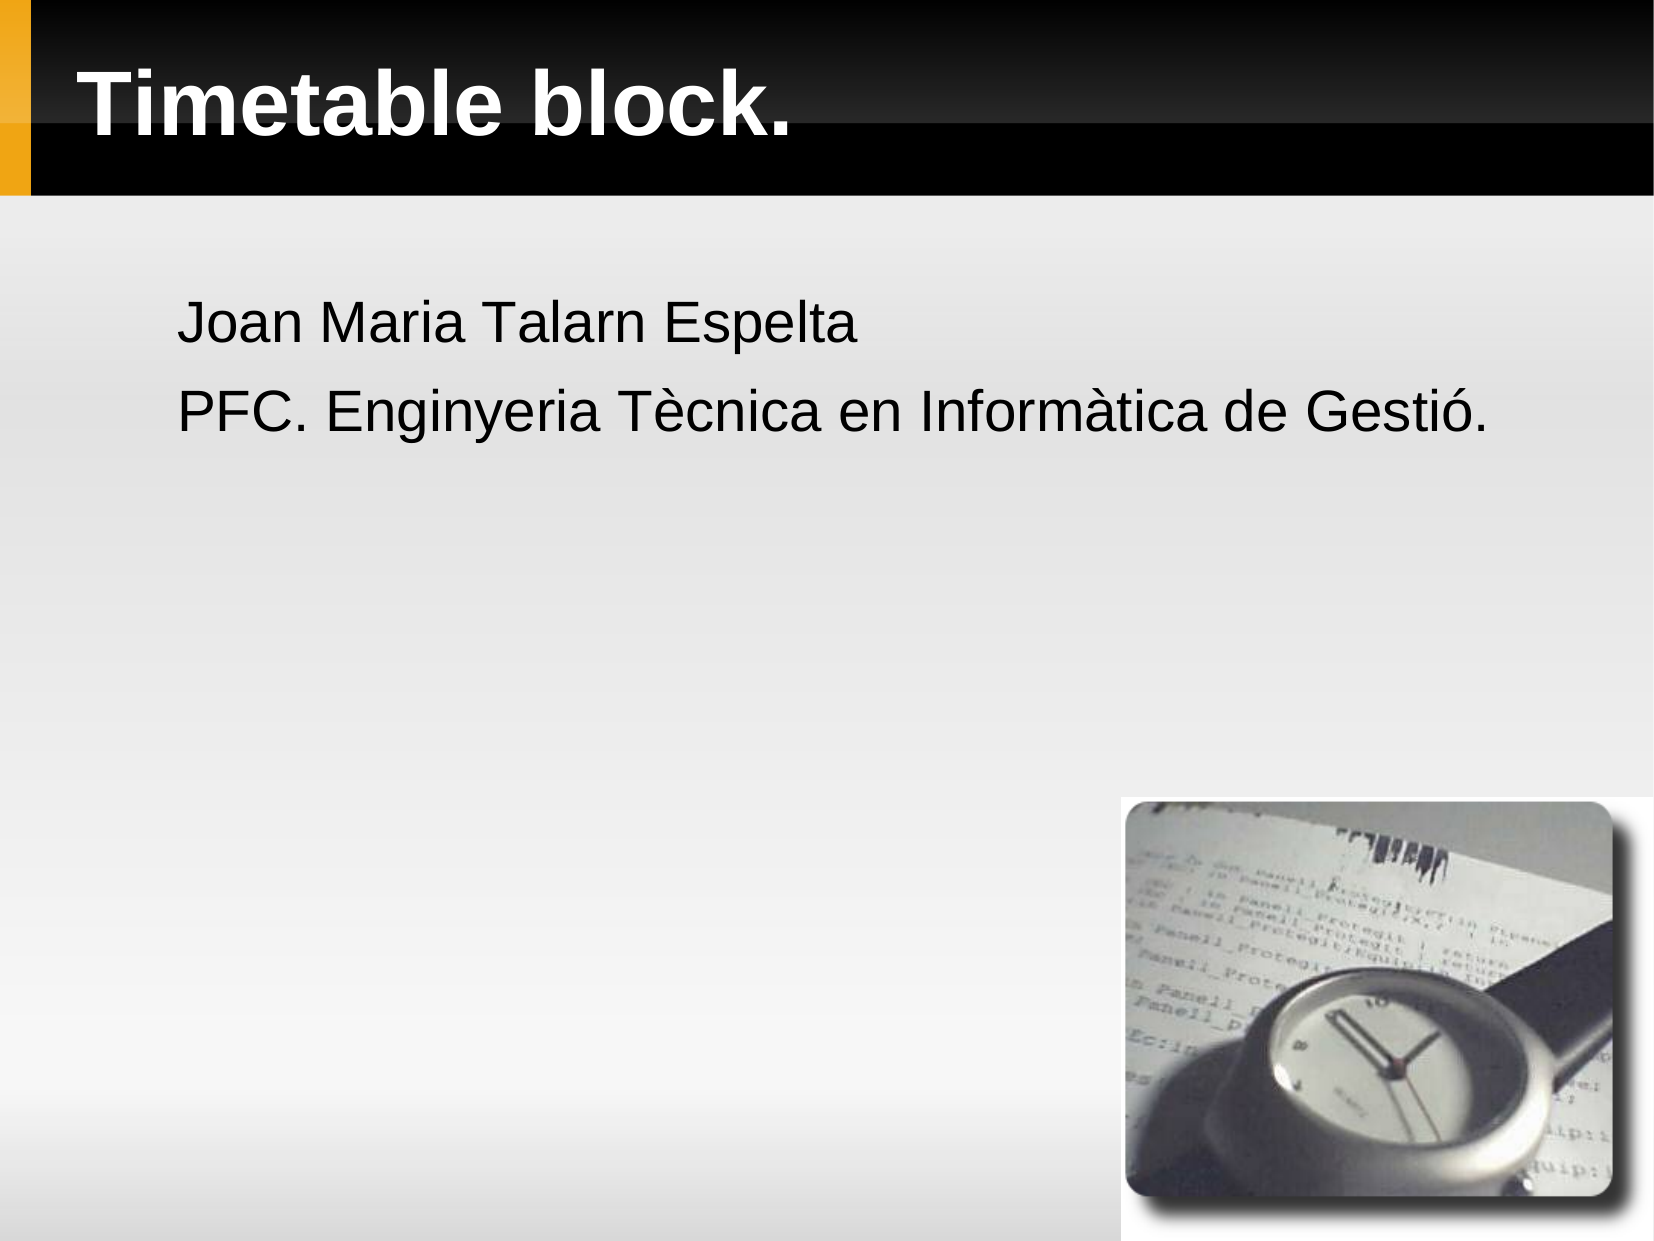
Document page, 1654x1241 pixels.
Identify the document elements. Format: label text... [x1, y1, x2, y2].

list Joan Maria Talarn Espelta PFC. Enginyeria Tècnica en Informàtica de Gestió. [82, 290, 1571, 1109]
title Timetable block. [76, 0, 1565, 208]
picture [0, 0, 1654, 1241]
